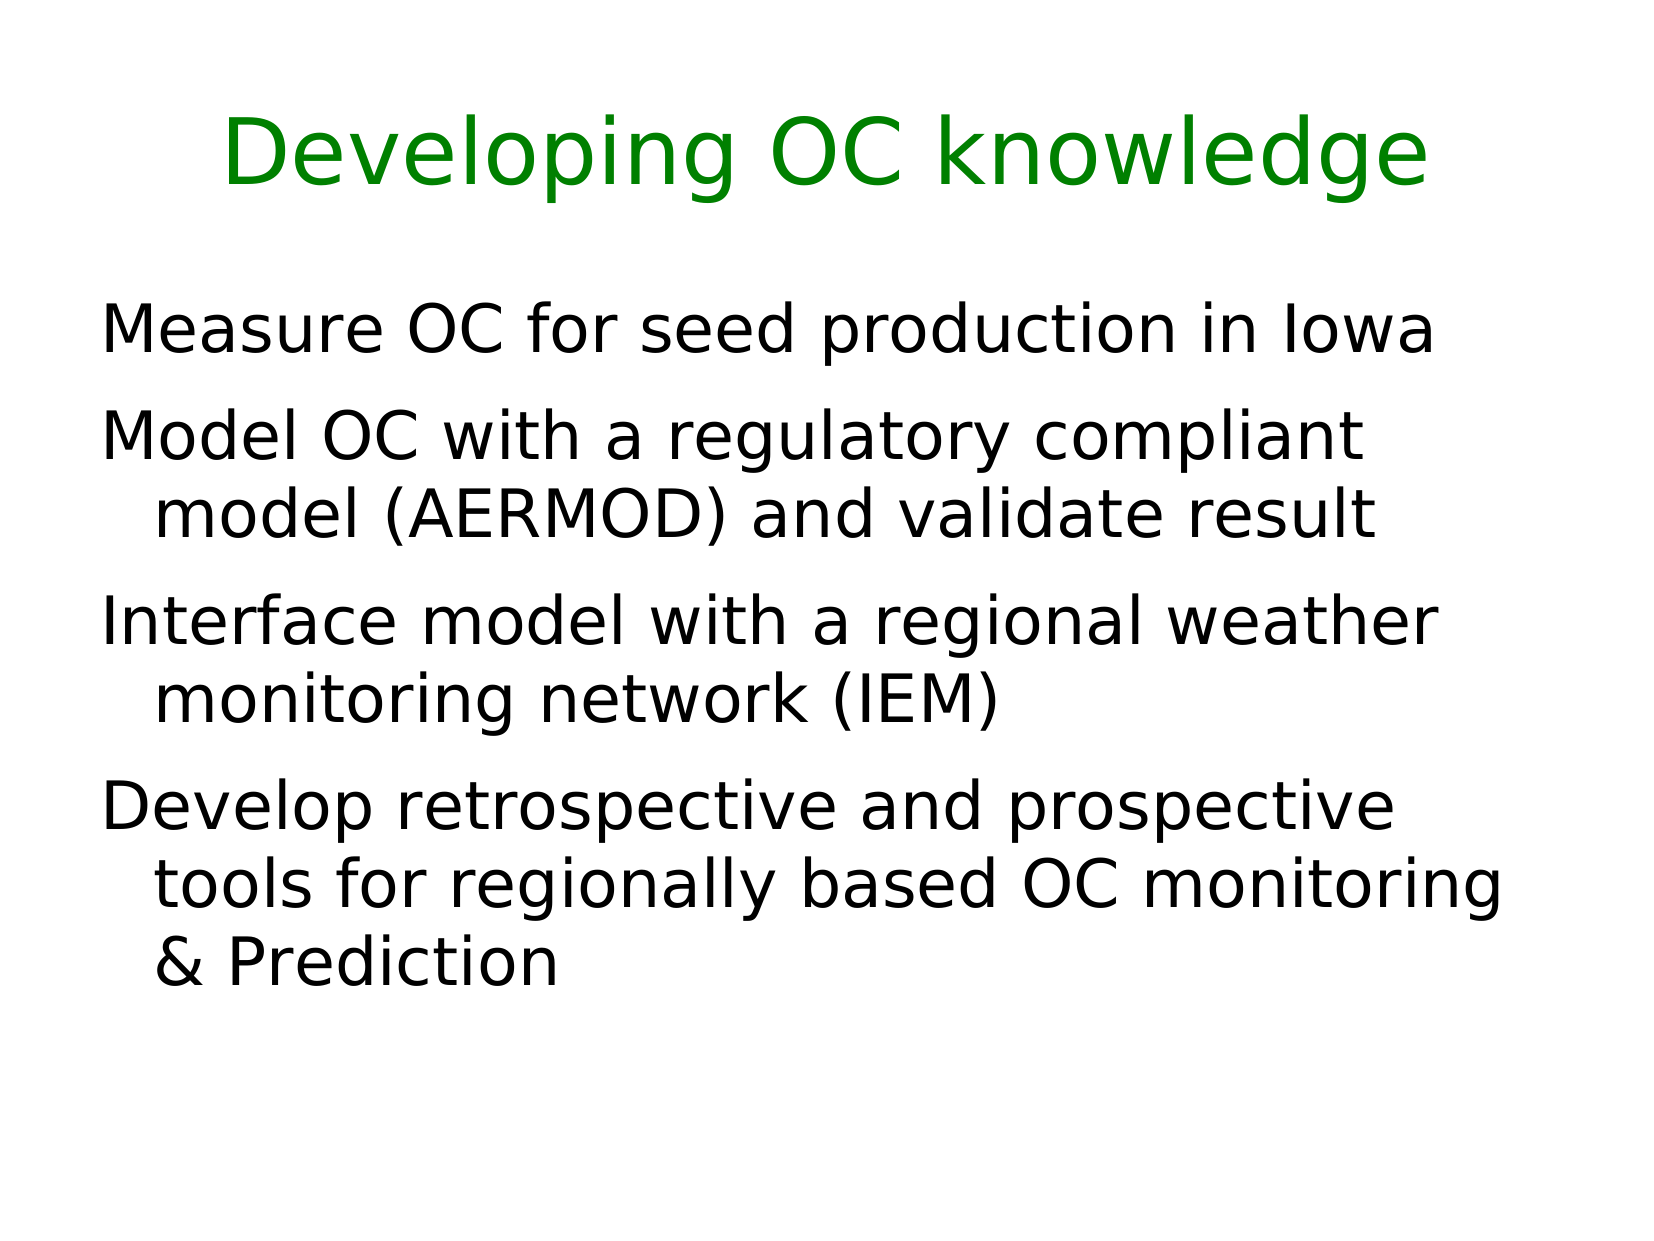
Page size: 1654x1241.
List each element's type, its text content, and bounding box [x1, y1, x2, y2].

title Developing OC knowledge [82, 49, 1571, 257]
list Measure OC for seed production in Iowa Model OC with a regulatory compliant model (AERMOD) and validate result Interface model with a regional weather monitoring network (IEM) Develop retrospective and prospective tools for regionally based OC monitoring & Prediction [82, 290, 1571, 1109]
